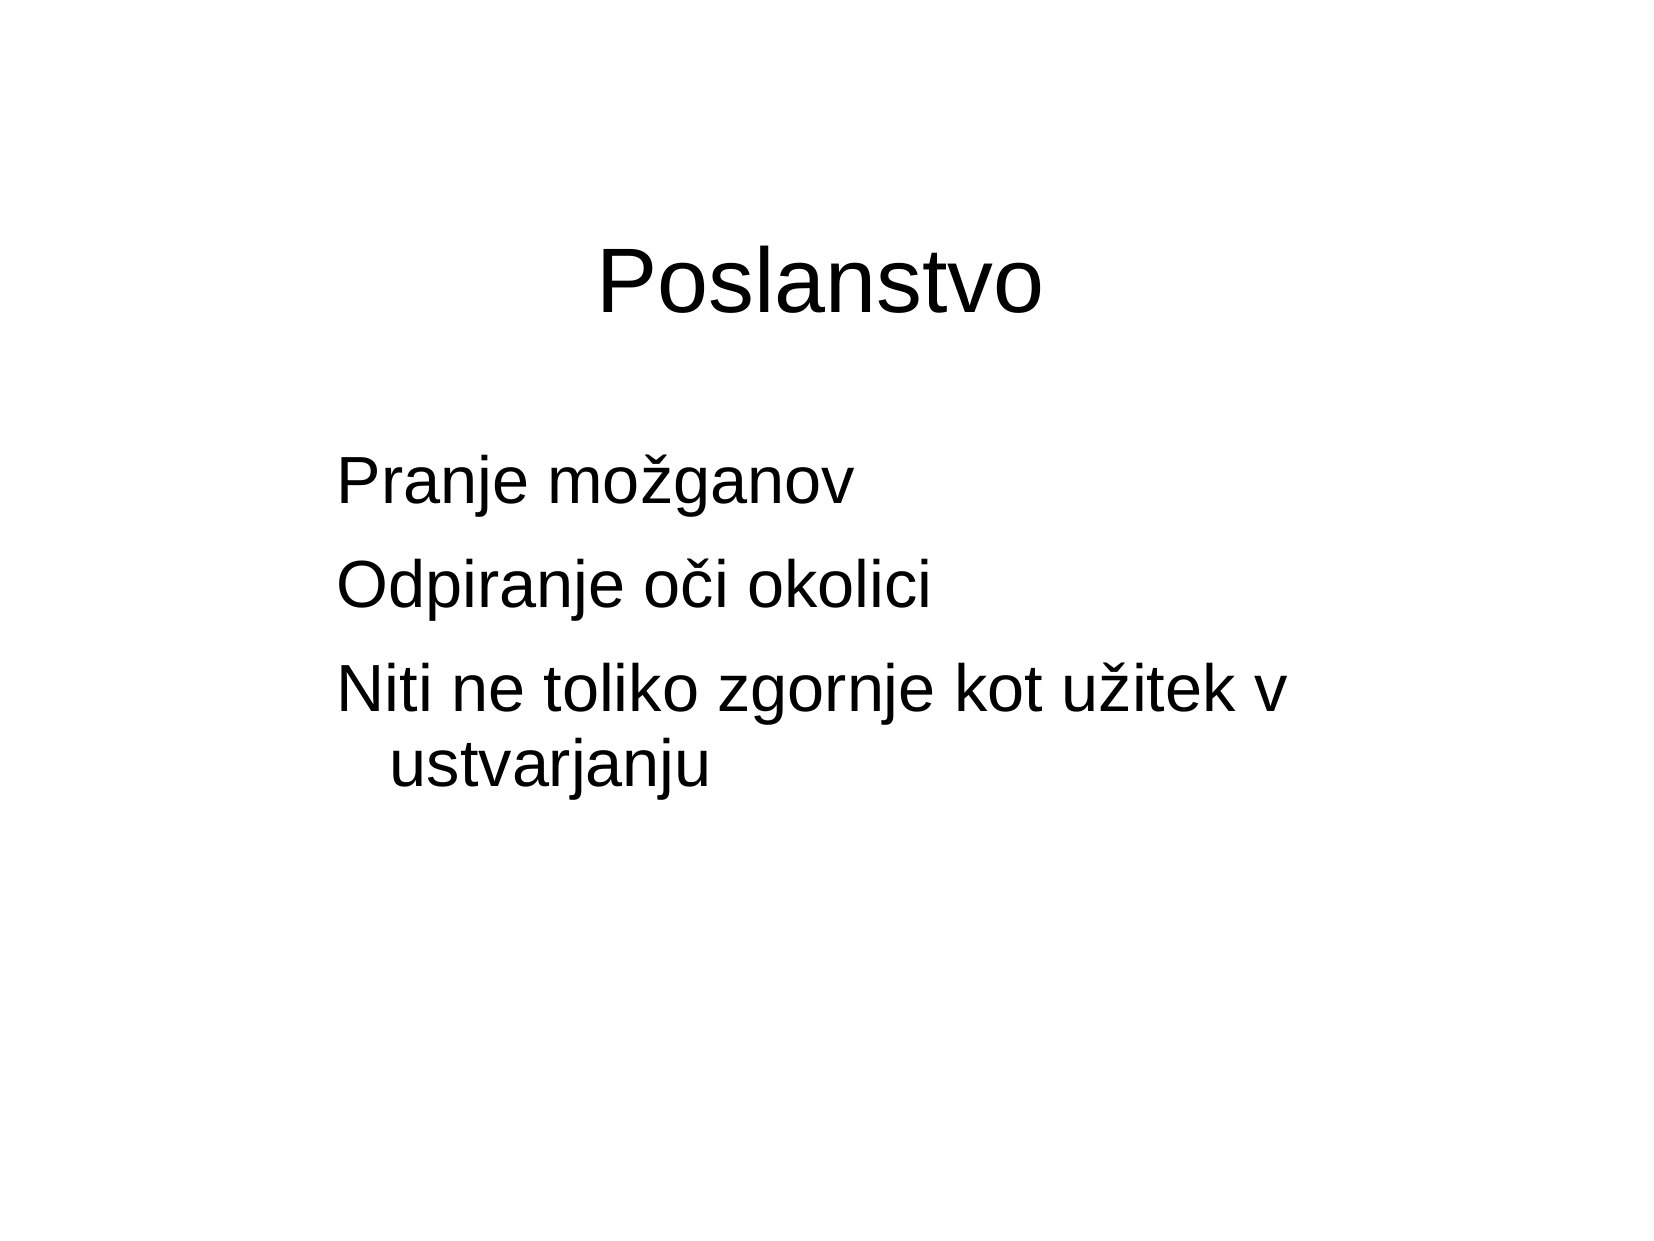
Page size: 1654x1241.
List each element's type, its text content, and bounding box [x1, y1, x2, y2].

list Pranje možganov Odpiranje oči okolici Niti ne toliko zgornje kot užitek v ustvarjanju [318, 442, 1329, 827]
title Poslanstvo [76, 176, 1565, 384]
